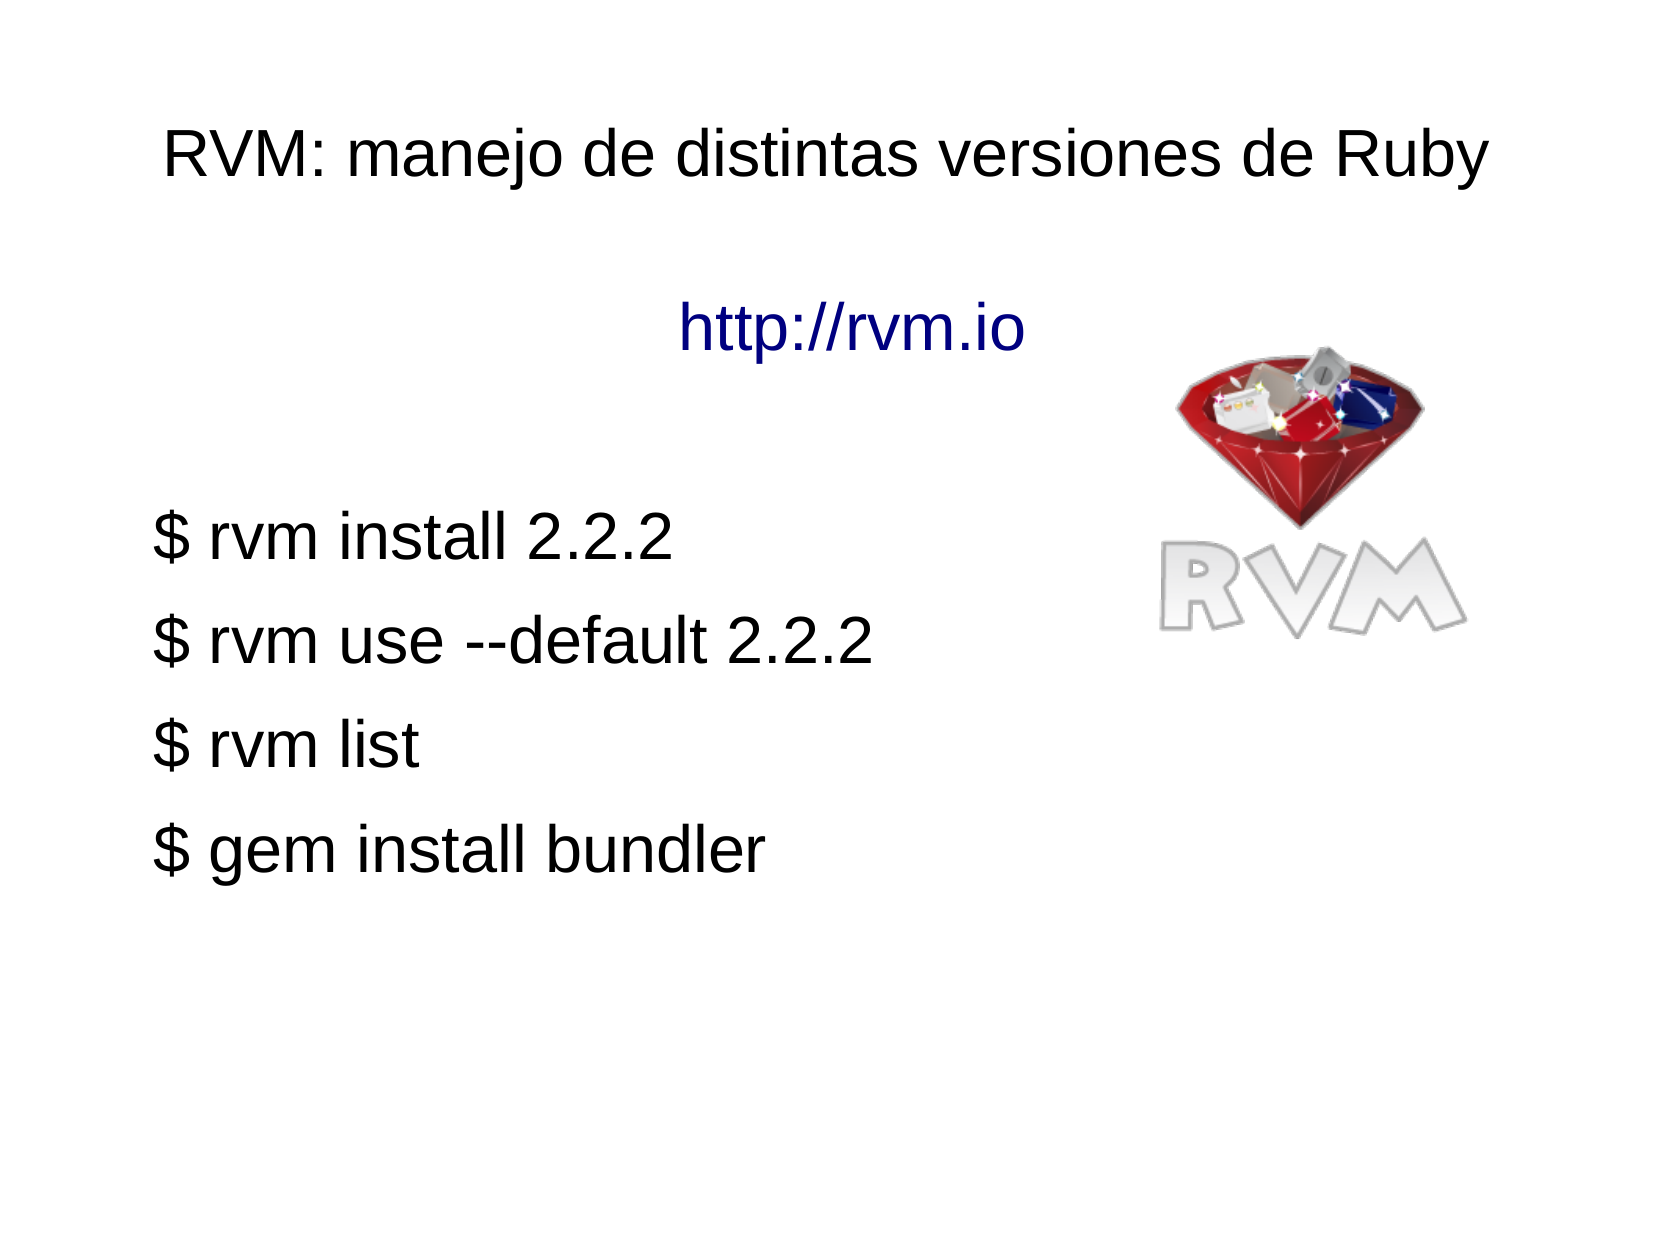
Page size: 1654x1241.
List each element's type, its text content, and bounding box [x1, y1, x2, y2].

list http://rvm.io $ rvm install 2.2.2 $ rvm use --default 2.2.2 $ rvm list $ gem install bundler [82, 290, 1571, 1010]
picture [1157, 337, 1470, 650]
title RVM: manejo de distintas versiones de Ruby [82, 49, 1571, 257]
